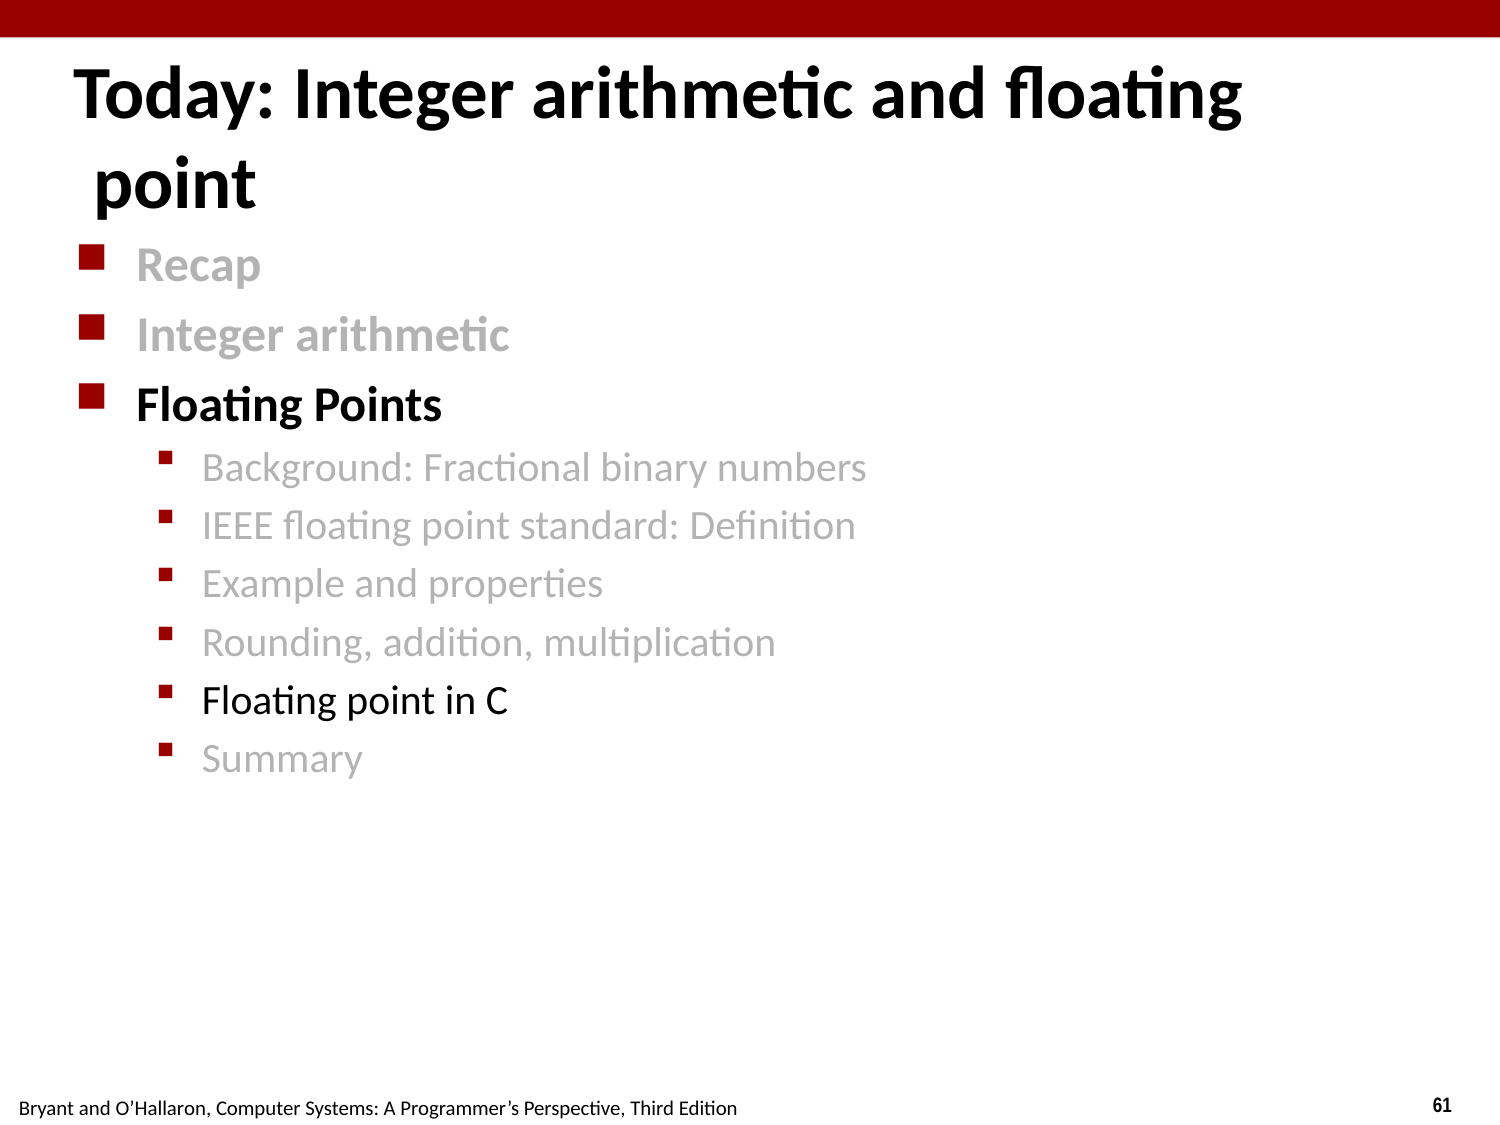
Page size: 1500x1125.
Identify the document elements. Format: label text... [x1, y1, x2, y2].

list Recap Integer arithmetic Floating Points Background: Fractional binary numbers IEEE floating point standard: Definition Example and properties Rounding, addition, multiplication Floating point in C Summary [65, 223, 1361, 1040]
title Today: Integer arithmetic and floating point [58, 71, 1304, 197]
